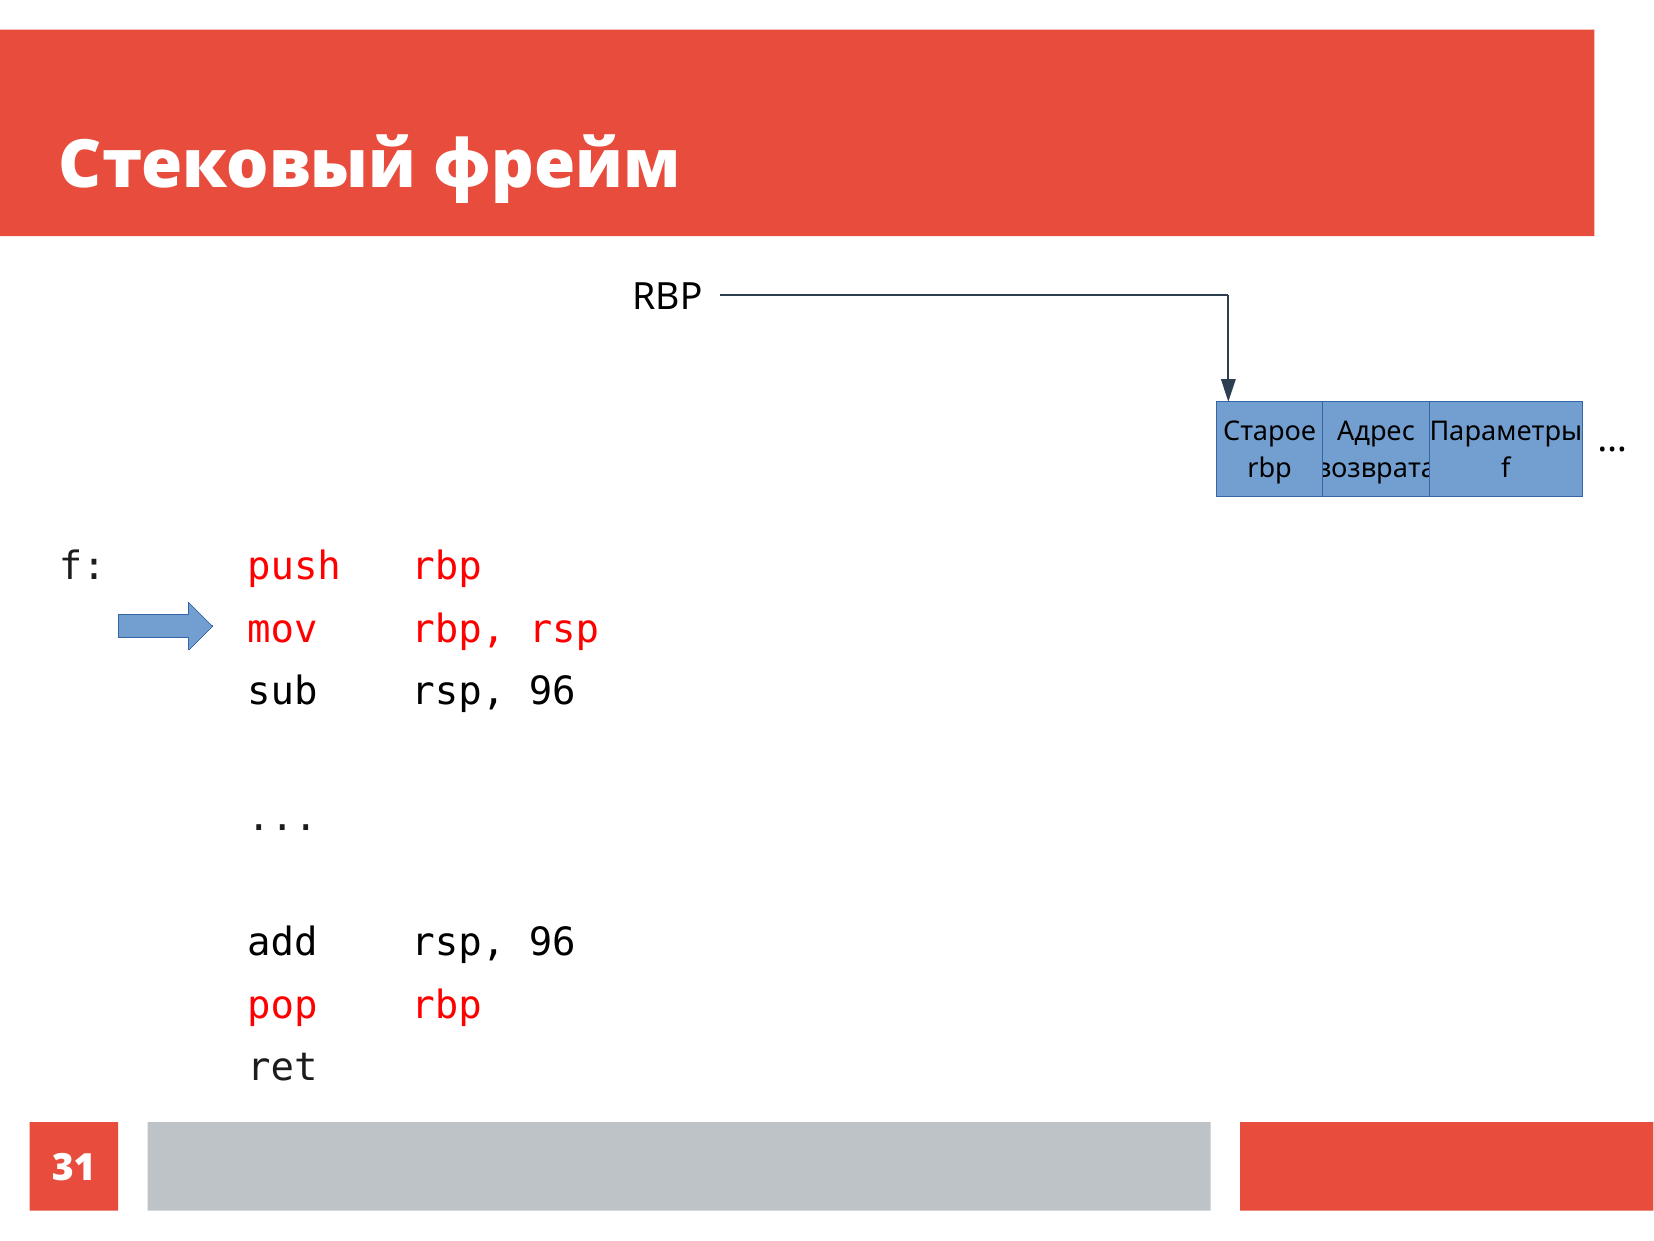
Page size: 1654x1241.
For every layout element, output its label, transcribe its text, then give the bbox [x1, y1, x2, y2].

text_box Старое rbp [1216, 401, 1323, 497]
text_box Параметры f [1429, 401, 1583, 497]
title Стековый фрейм [59, 59, 1595, 207]
text_box Адрес возврата [1323, 401, 1429, 497]
text_box RBP [614, 271, 721, 319]
text_box … [1582, 407, 1642, 467]
list f: push rbp mov rbp, rsp sub rsp, 96 ... add rsp, 96 pop rbp ret [59, 543, 1565, 1093]
text_box [118, 602, 213, 650]
